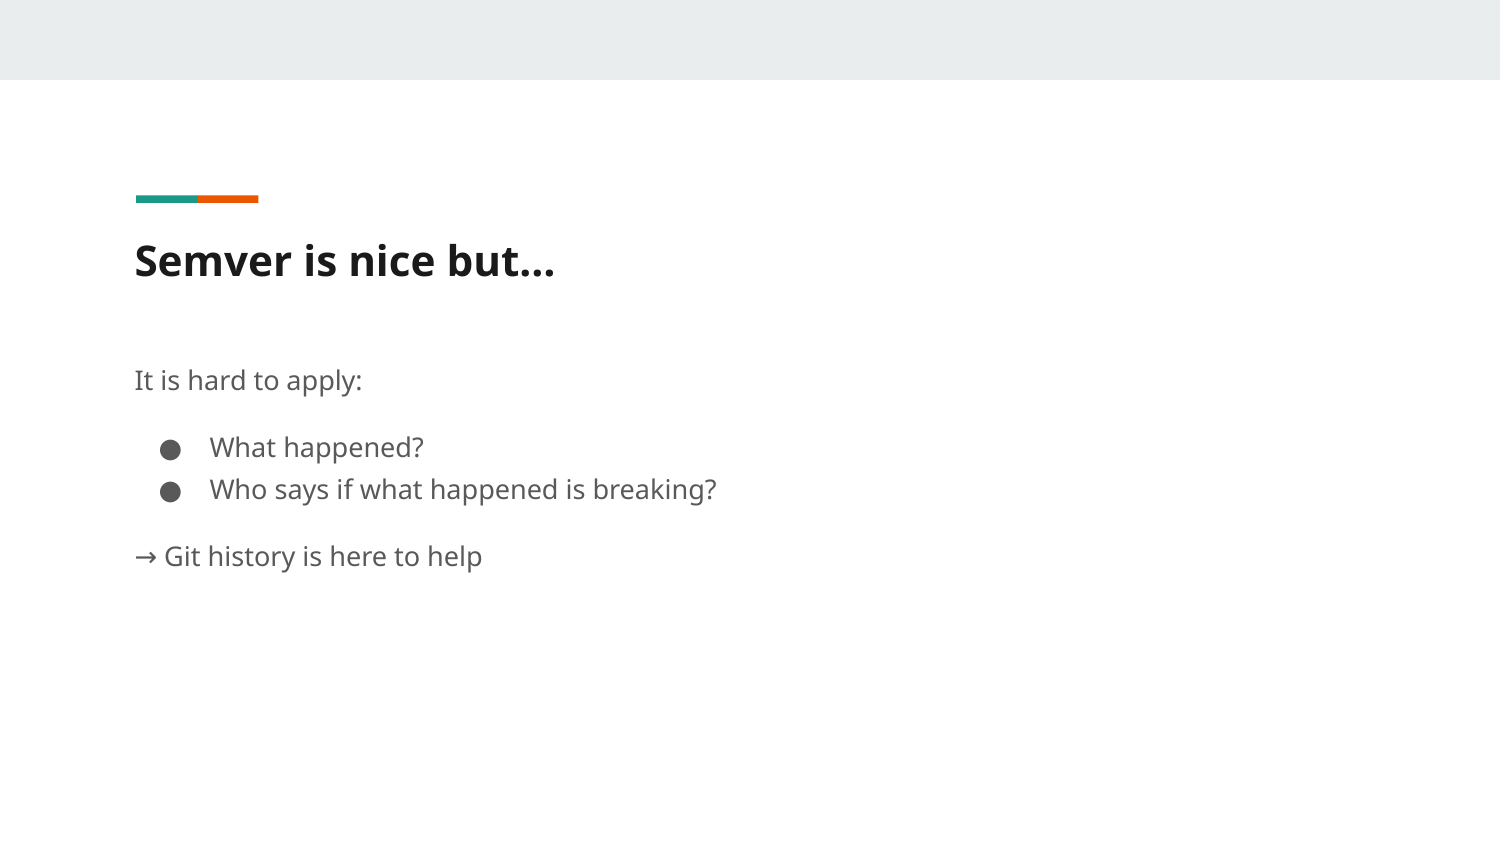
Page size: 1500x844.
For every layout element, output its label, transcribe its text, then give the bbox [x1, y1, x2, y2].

list It is hard to apply: What happened? Who says if what happened is breaking? → Git history is here to help [119, 341, 1381, 712]
title Semver is nice but… [119, 216, 1381, 305]
